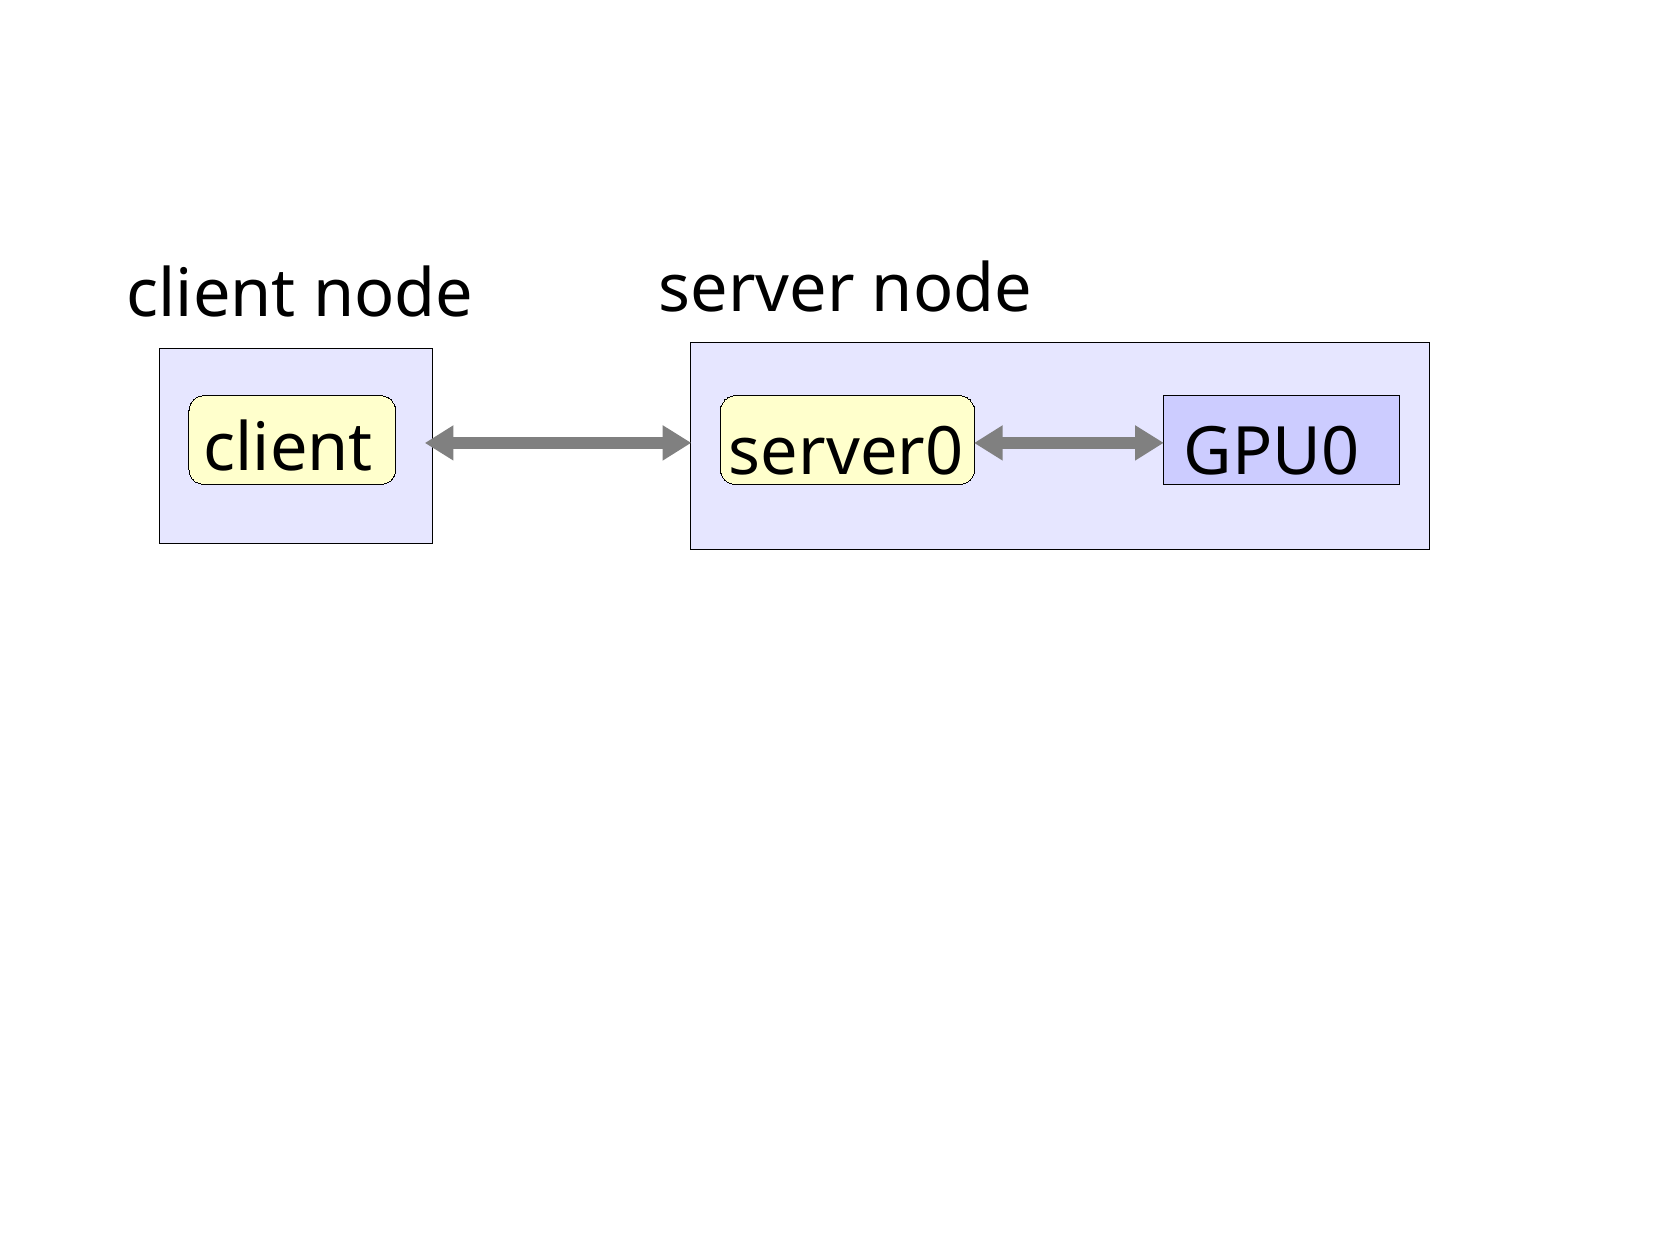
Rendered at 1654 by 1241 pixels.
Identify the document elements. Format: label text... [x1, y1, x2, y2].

text_box GPU0 [1168, 395, 1423, 483]
text_box client node [112, 238, 494, 325]
text_box server node [643, 232, 1041, 319]
text_box client [188, 391, 407, 479]
text_box [690, 342, 1430, 550]
text_box [159, 348, 433, 544]
text_box server0 [714, 395, 975, 483]
